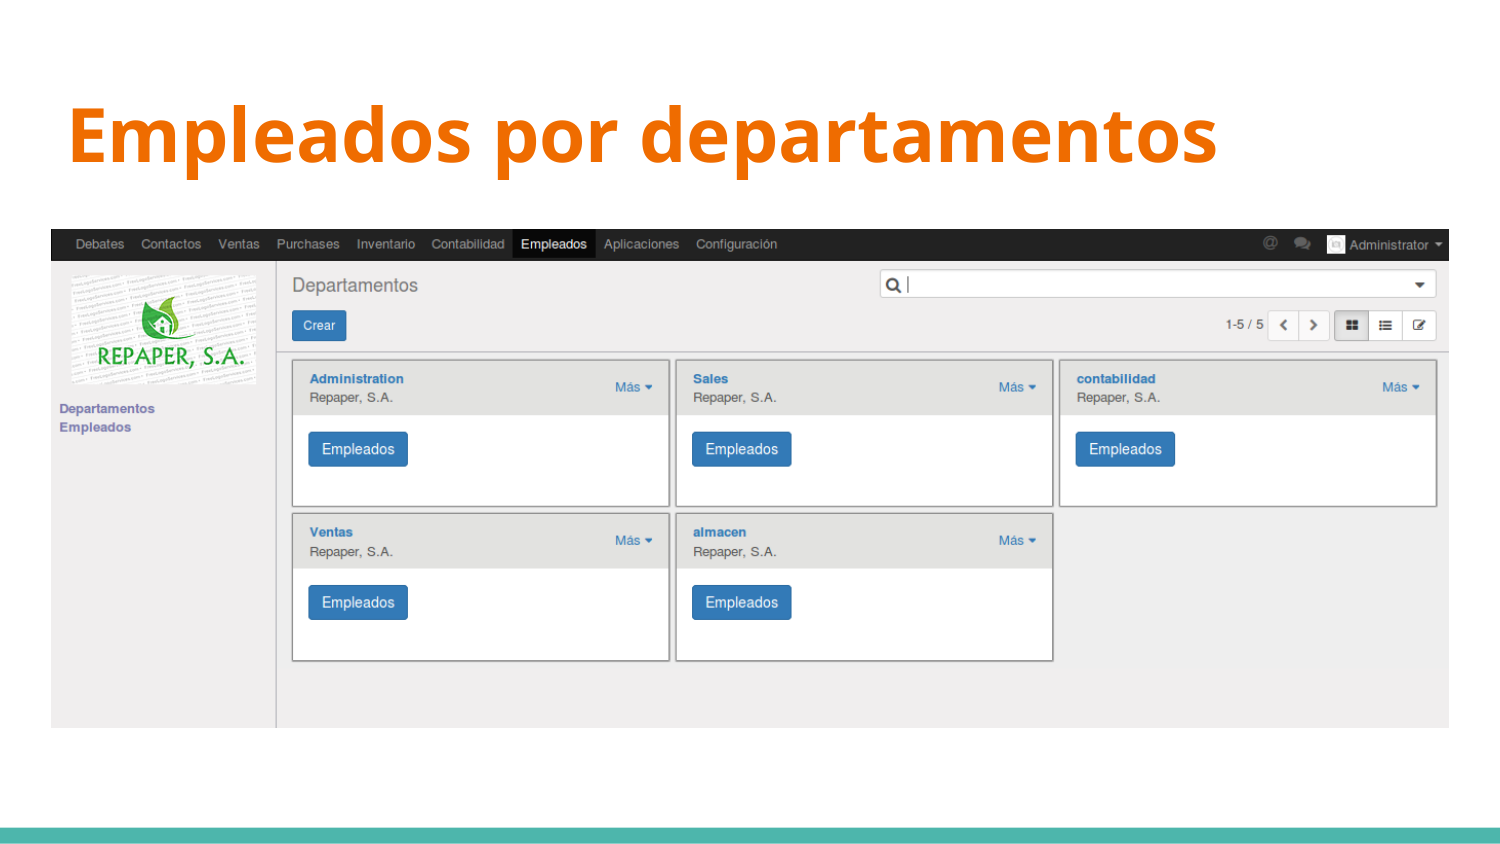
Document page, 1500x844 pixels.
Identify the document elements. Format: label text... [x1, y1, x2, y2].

title Empleados por departamentos [51, 72, 1449, 189]
picture [51, 229, 1449, 728]
